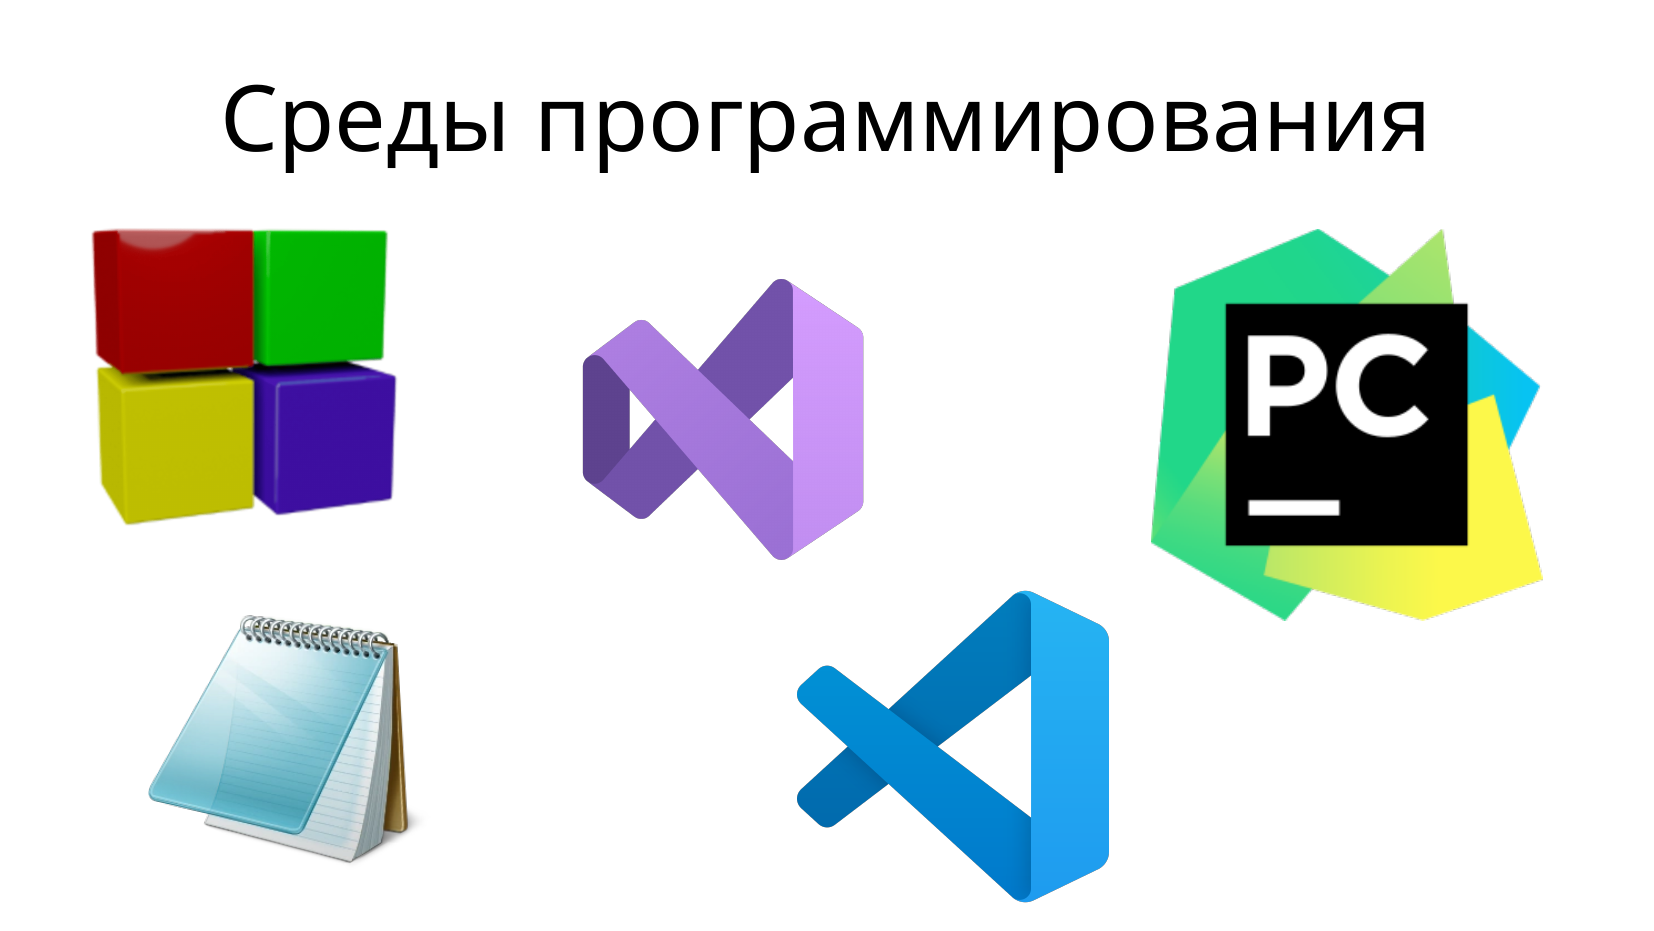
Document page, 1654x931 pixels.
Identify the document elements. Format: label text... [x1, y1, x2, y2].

picture [147, 590, 431, 874]
picture [1151, 229, 1543, 621]
picture [797, 590, 1109, 903]
picture [88, 219, 401, 532]
title Среды программирования [82, 37, 1571, 193]
picture [472, 278, 974, 562]
